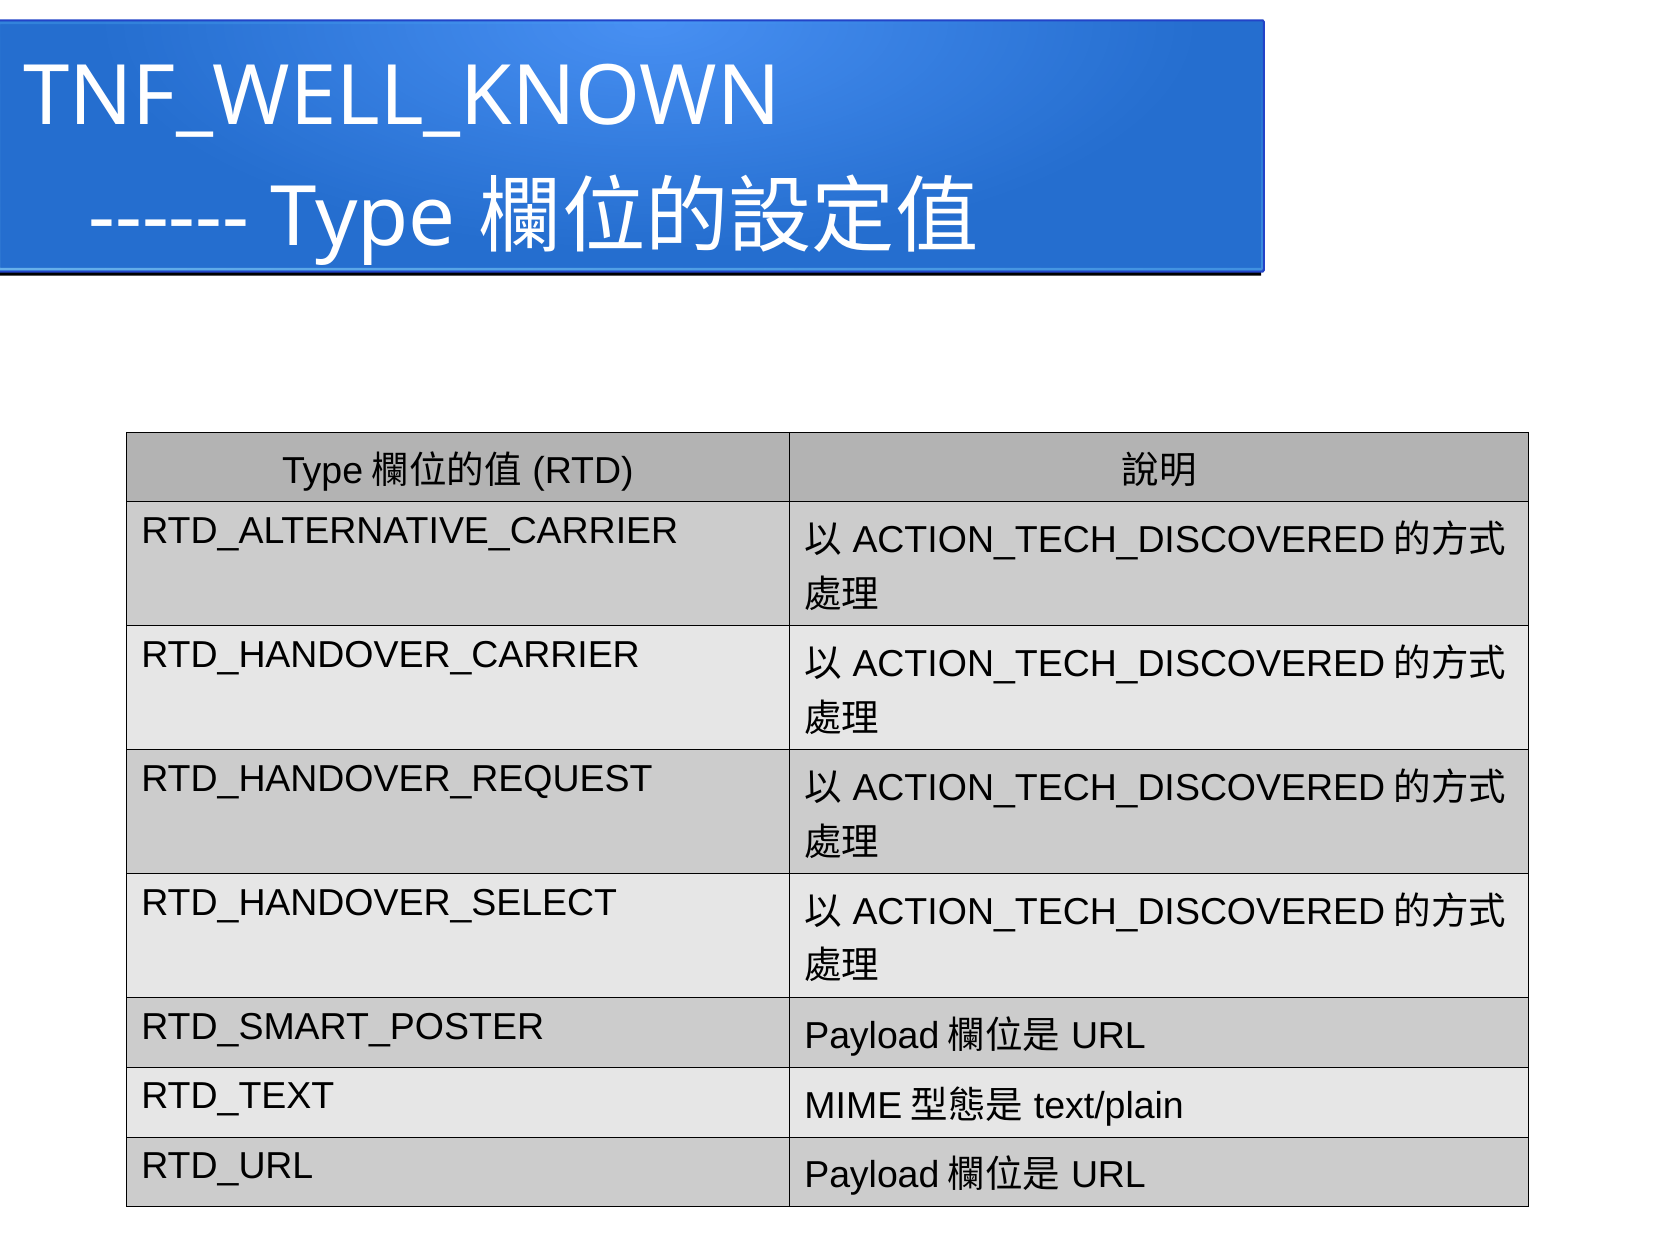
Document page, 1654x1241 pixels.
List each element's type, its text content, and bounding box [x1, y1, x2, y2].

table_header 說明 [790, 433, 1528, 501]
table_cell 以ACTION_TECH_DISCOVERED的方式處理 [790, 750, 1528, 873]
table_cell 以ACTION_TECH_DISCOVERED的方式處理 [790, 502, 1528, 625]
table_cell 以ACTION_TECH_DISCOVERED的方式處理 [790, 626, 1528, 749]
table_cell Payload欄位是URL [790, 1138, 1528, 1206]
table_cell Payload欄位是URL [790, 998, 1528, 1067]
table_cell RTD_ALTERNATIVE_CARRIER [127, 502, 789, 625]
title TNF_WELL_KNOWN ------ Type欄位的設定值 [23, 40, 1264, 266]
table_cell RTD_SMART_POSTER [127, 998, 789, 1067]
table_header Type欄位的值(RTD) [127, 433, 789, 501]
table_cell MIME型態是text/plain [790, 1068, 1528, 1137]
table_cell RTD_HANDOVER_REQUEST [127, 750, 789, 873]
table_cell RTD_TEXT [127, 1068, 789, 1137]
table_cell RTD_URL [127, 1138, 789, 1206]
table_cell 以ACTION_TECH_DISCOVERED的方式處理 [790, 874, 1528, 997]
table_cell RTD_HANDOVER_CARRIER [127, 626, 789, 749]
table_cell RTD_HANDOVER_SELECT [127, 874, 789, 997]
